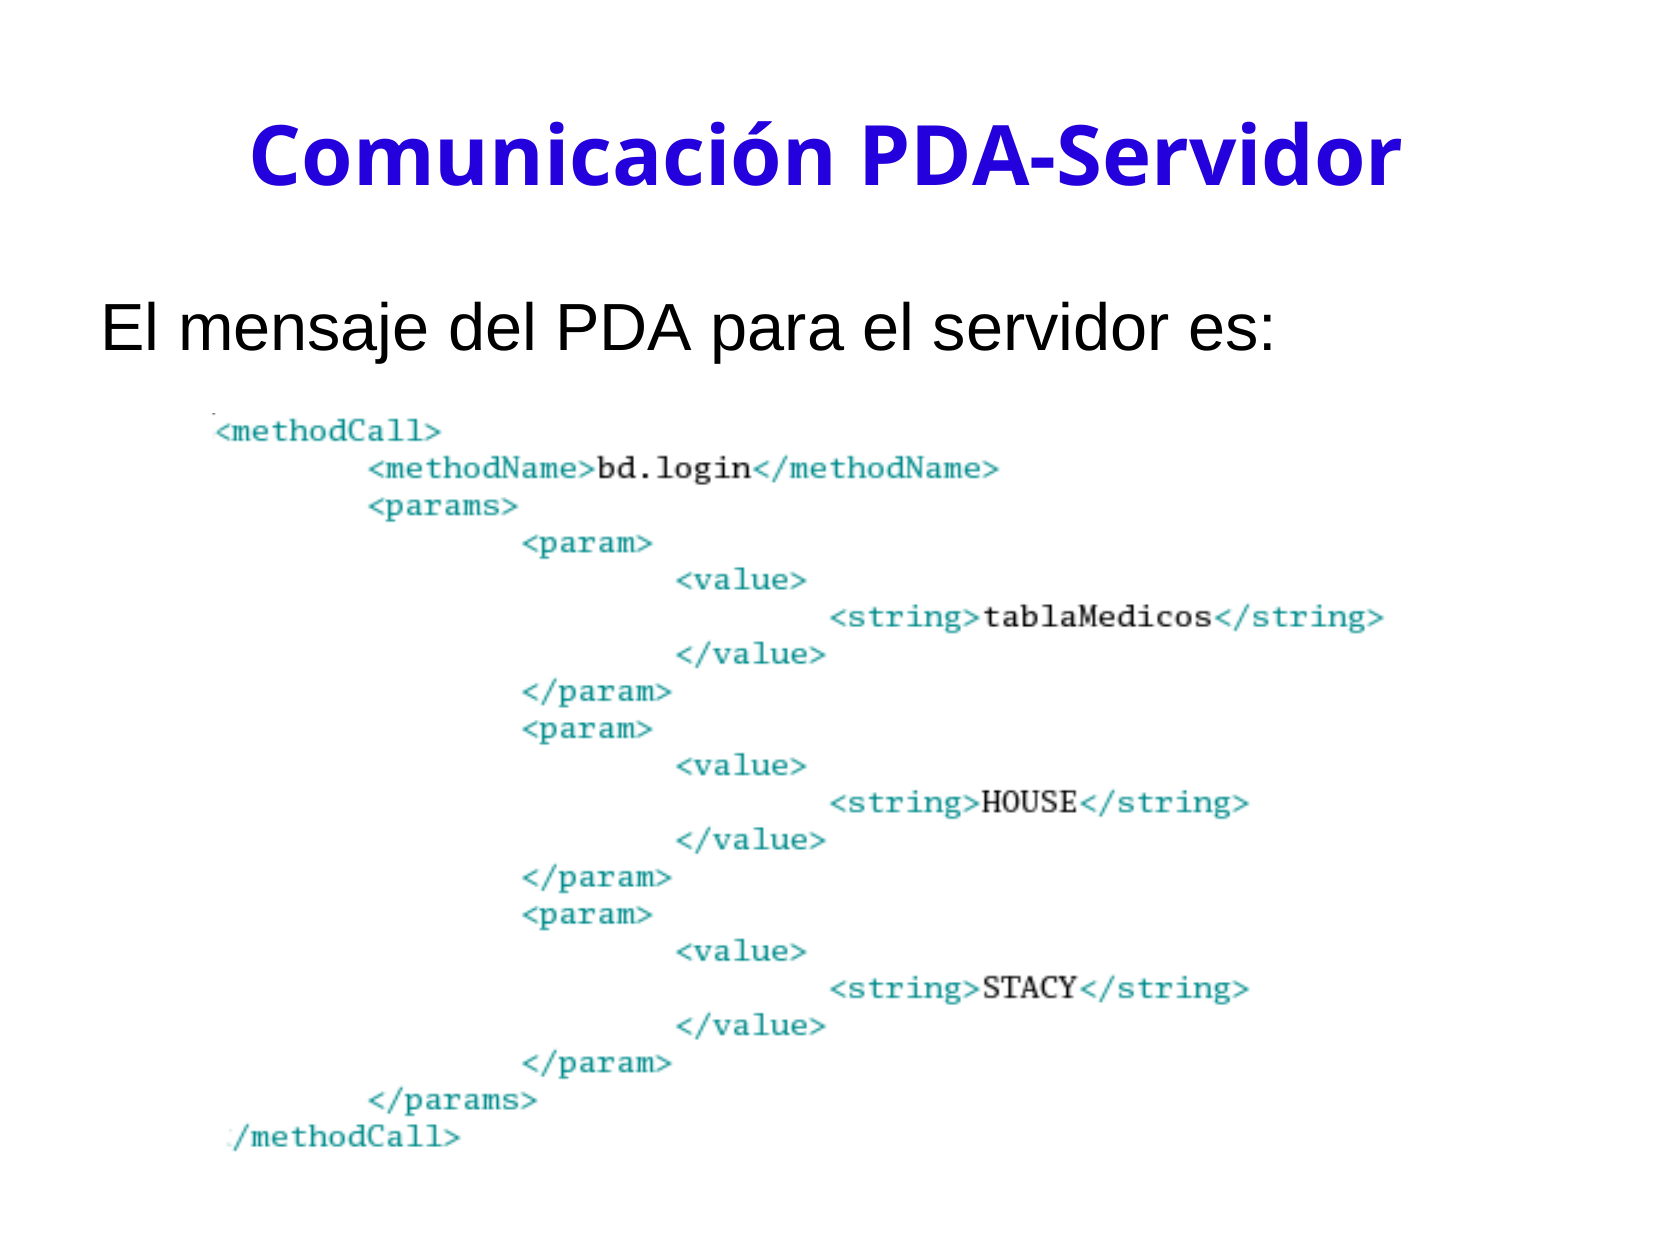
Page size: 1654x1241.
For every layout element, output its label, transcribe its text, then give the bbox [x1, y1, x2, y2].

title Comunicación PDA-Servidor [82, 49, 1571, 257]
list El mensaje del PDA para el servidor es: [82, 290, 1571, 681]
picture [206, 413, 1418, 1182]
